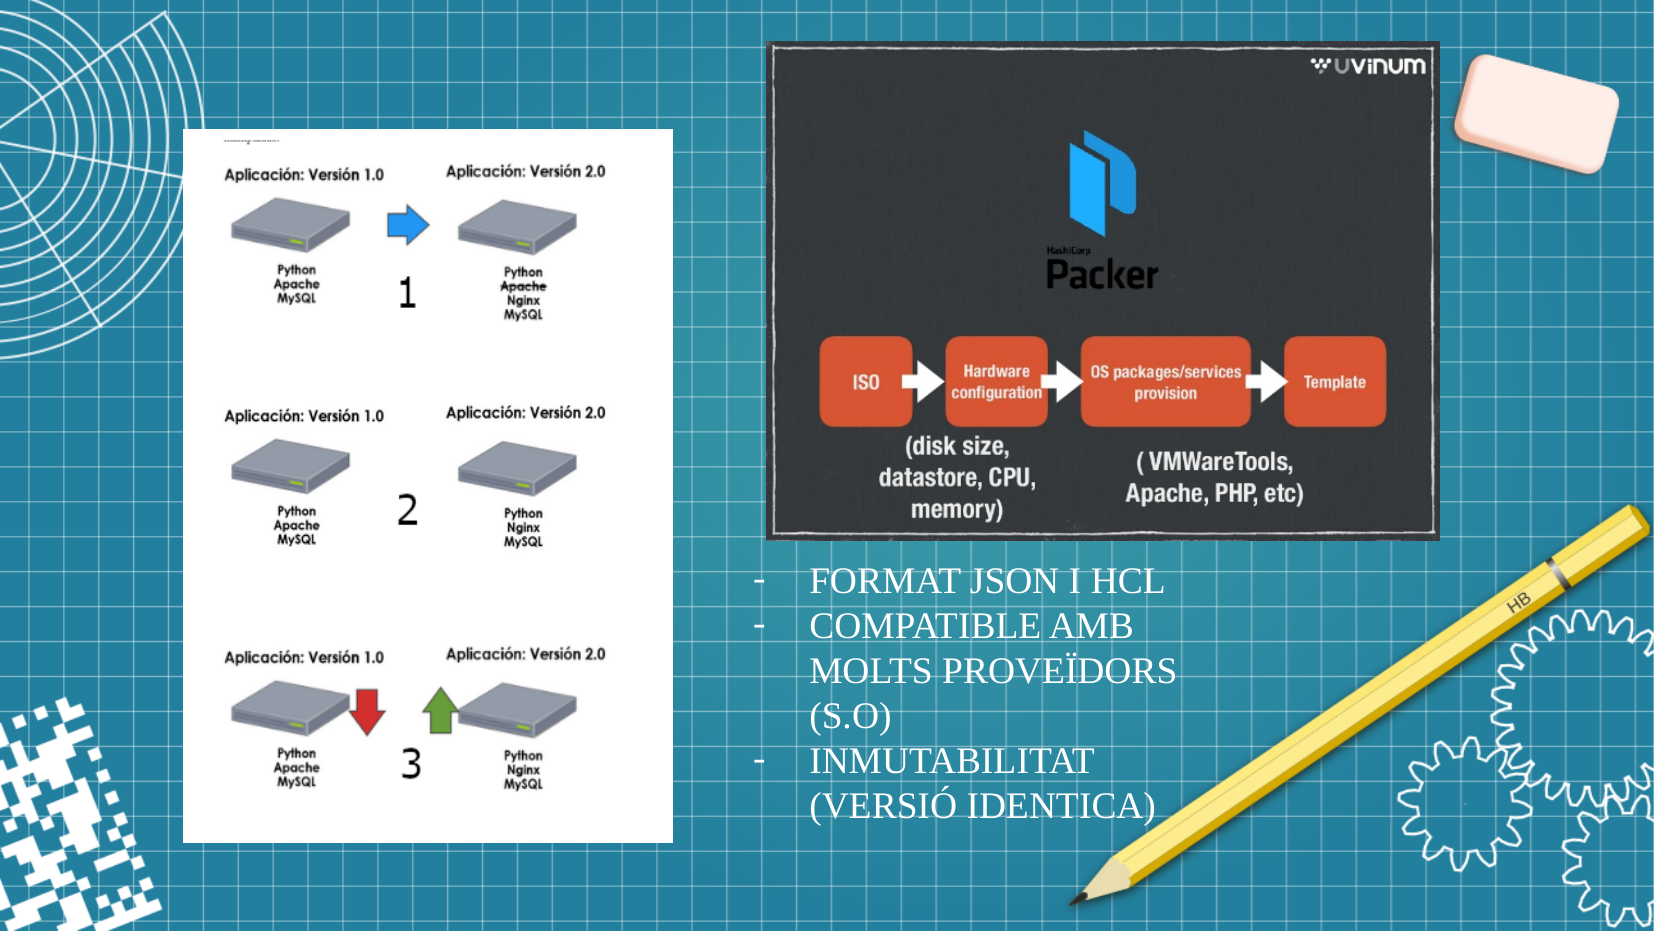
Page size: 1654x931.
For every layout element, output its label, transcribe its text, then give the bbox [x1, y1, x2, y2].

text_box FORMAT JSON I HCL COMPATIBLE AMB MOLTS PROVEÏDORS (S.O) INMUTABILITAT (VERSIÓ IDENTICA) [719, 540, 1263, 841]
picture [0, 0, 1654, 931]
